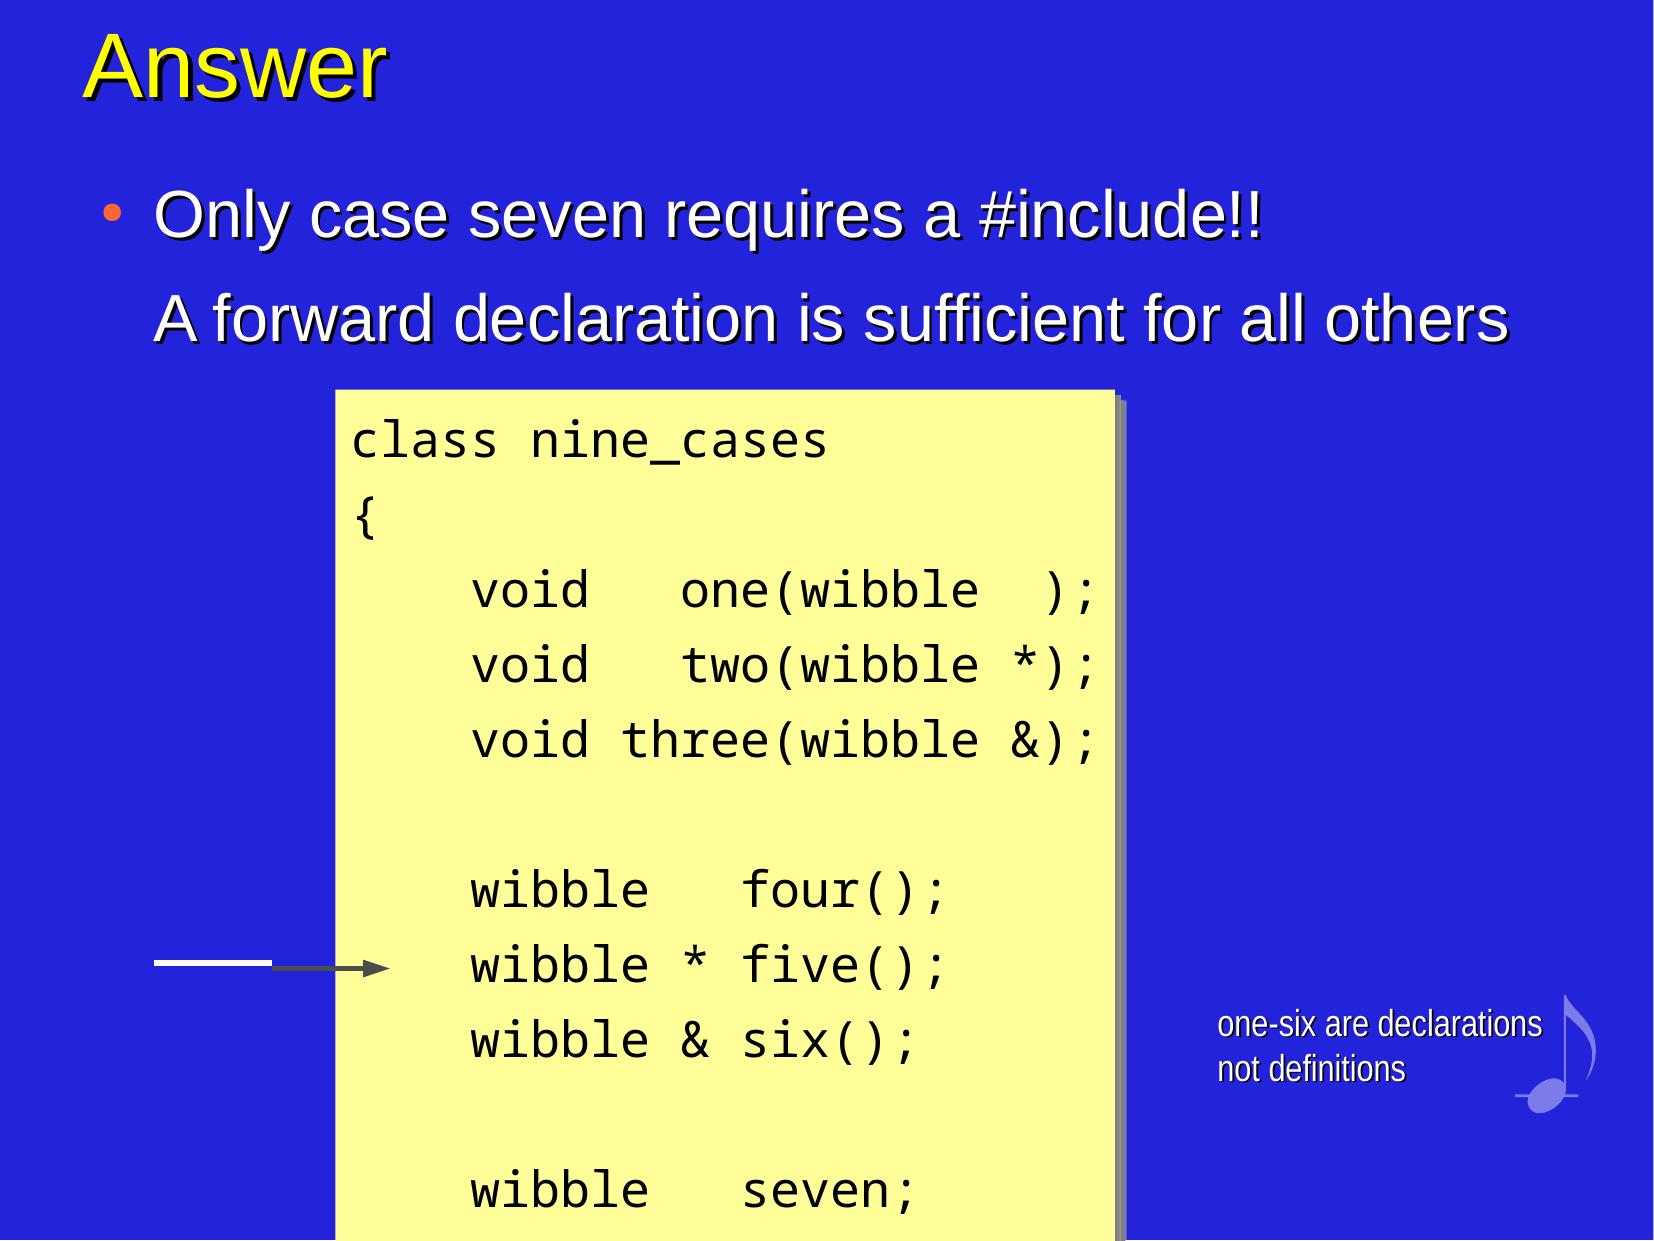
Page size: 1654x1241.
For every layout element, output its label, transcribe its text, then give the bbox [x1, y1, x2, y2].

text_box [1515, 995, 1596, 1114]
title Answer [82, 2, 1571, 130]
list Only case seven requires a #include!! A forward declaration is sufficient for all others [82, 177, 1571, 1182]
text_box one-six are declarations not definitions [1202, 990, 1576, 1097]
text_box class nine_cases { void one(wibble ); void two(wibble *); void three(wibble &); wibble four(); wibble * five(); wibble & six(); wibble seven; wibble * eight; wibble & nine; }; [335, 389, 1115, 1241]
